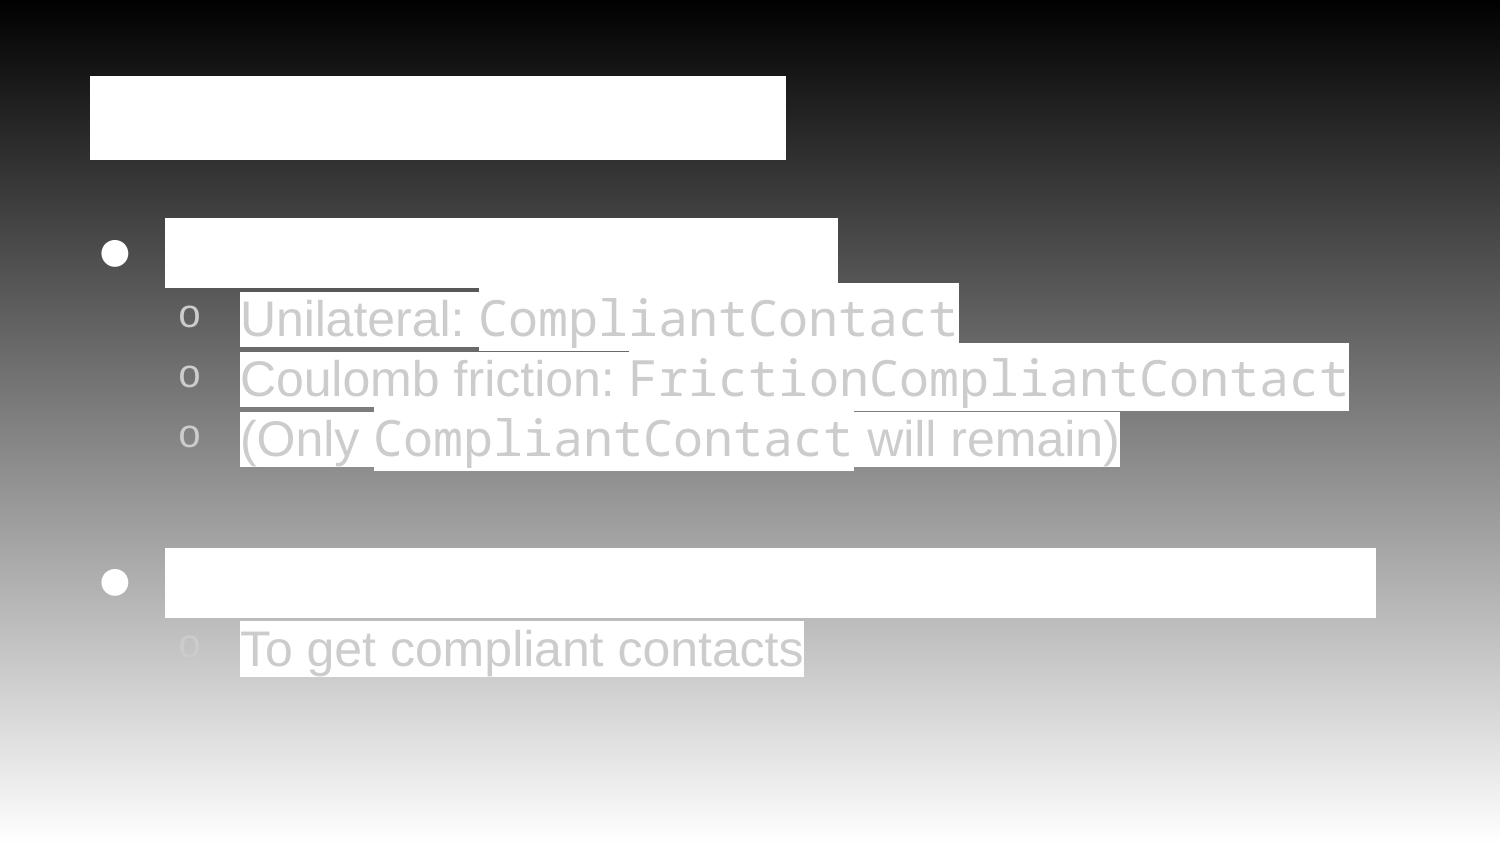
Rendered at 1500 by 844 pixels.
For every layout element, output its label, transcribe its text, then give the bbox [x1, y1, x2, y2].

list Two contact responses: Unilateral: CompliantContact Coulomb friction: FrictionCompliantContact (Only CompliantContact will remain) Simply tell the ContactManager to use them To get compliant contacts [75, 196, 1425, 808]
title Compliant contacts [75, 33, 1425, 175]
